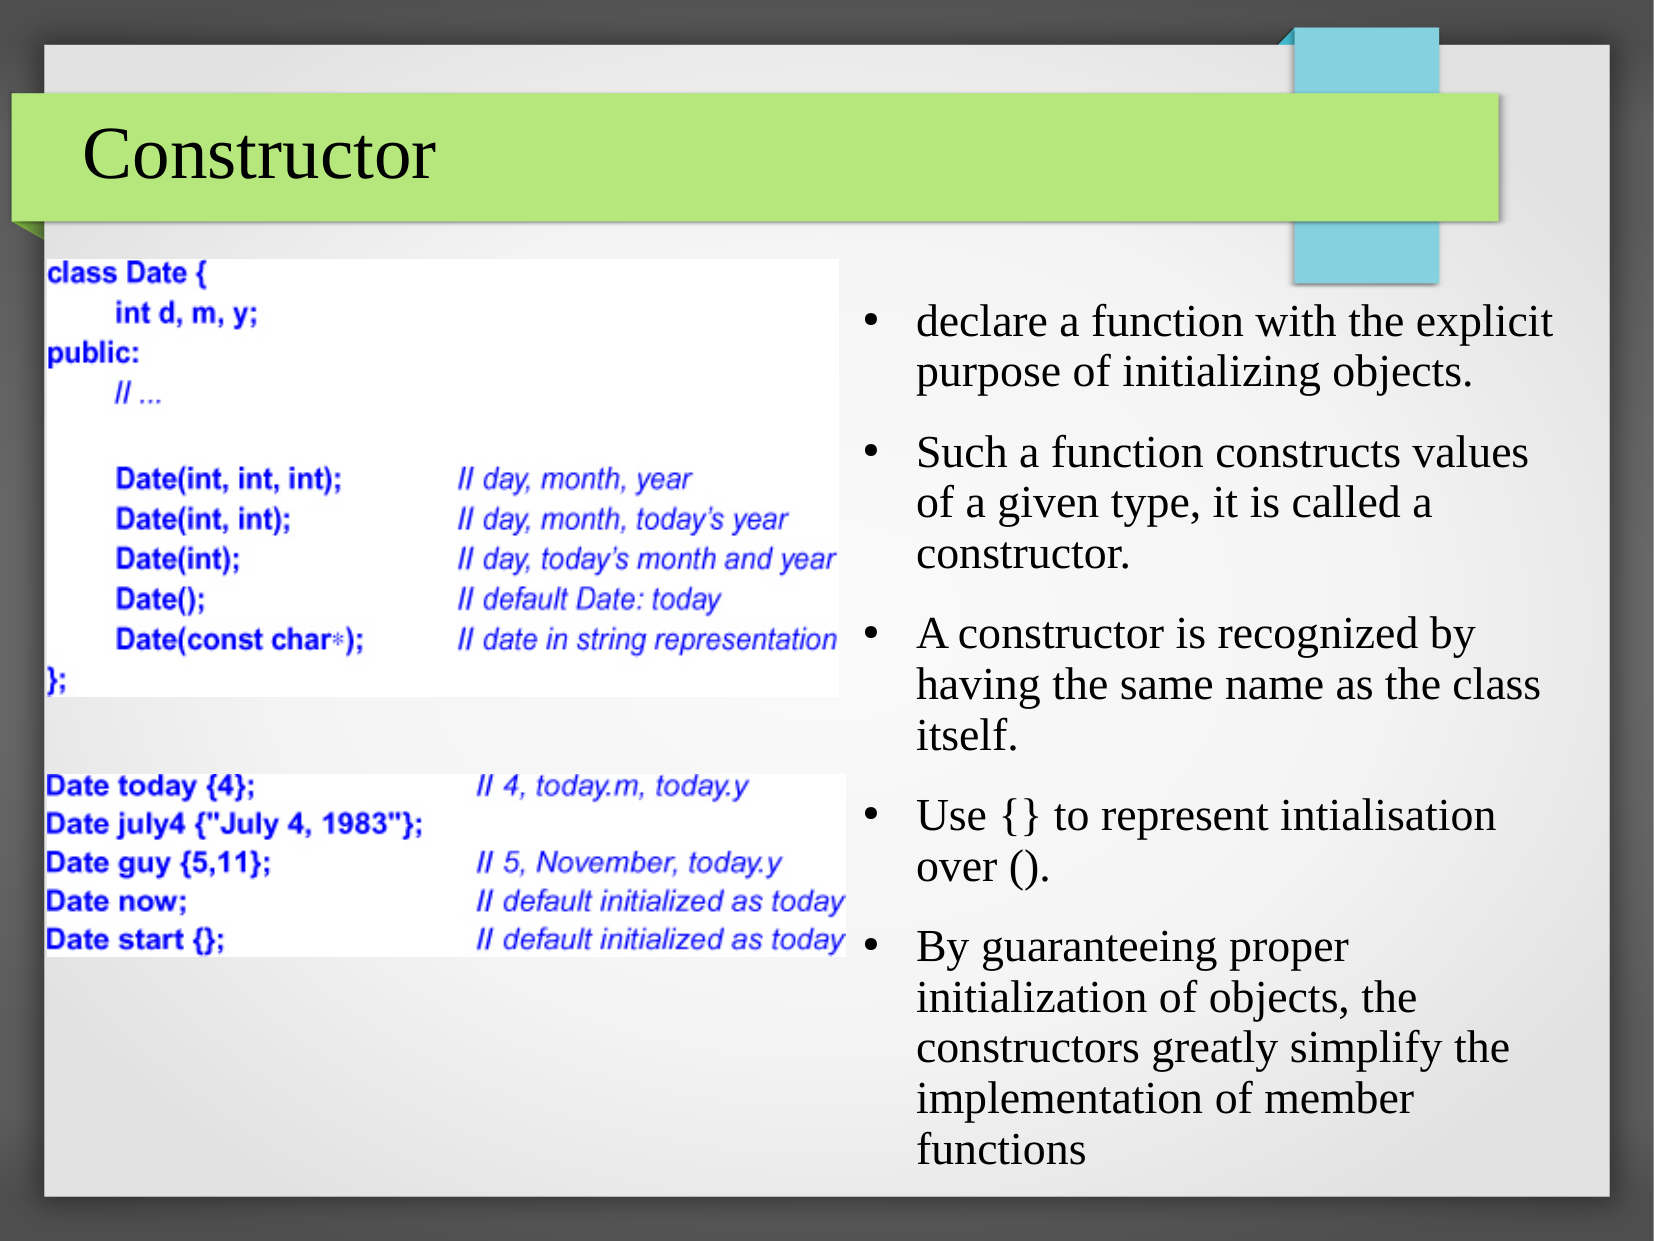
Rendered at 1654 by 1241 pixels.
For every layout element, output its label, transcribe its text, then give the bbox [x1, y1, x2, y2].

list declare a function with the explicit purpose of initializing objects. Such a function constructs values of a given type, it is called a constructor. A constructor is recognized by having the same name as the class itself. Use {} to represent intialisation over (). By guaranteeing proper initialization of objects, the constructors greatly simplify the implementation of member functions [845, 295, 1572, 1015]
picture [0, 0, 1654, 1241]
title Constructor [82, 94, 1264, 213]
